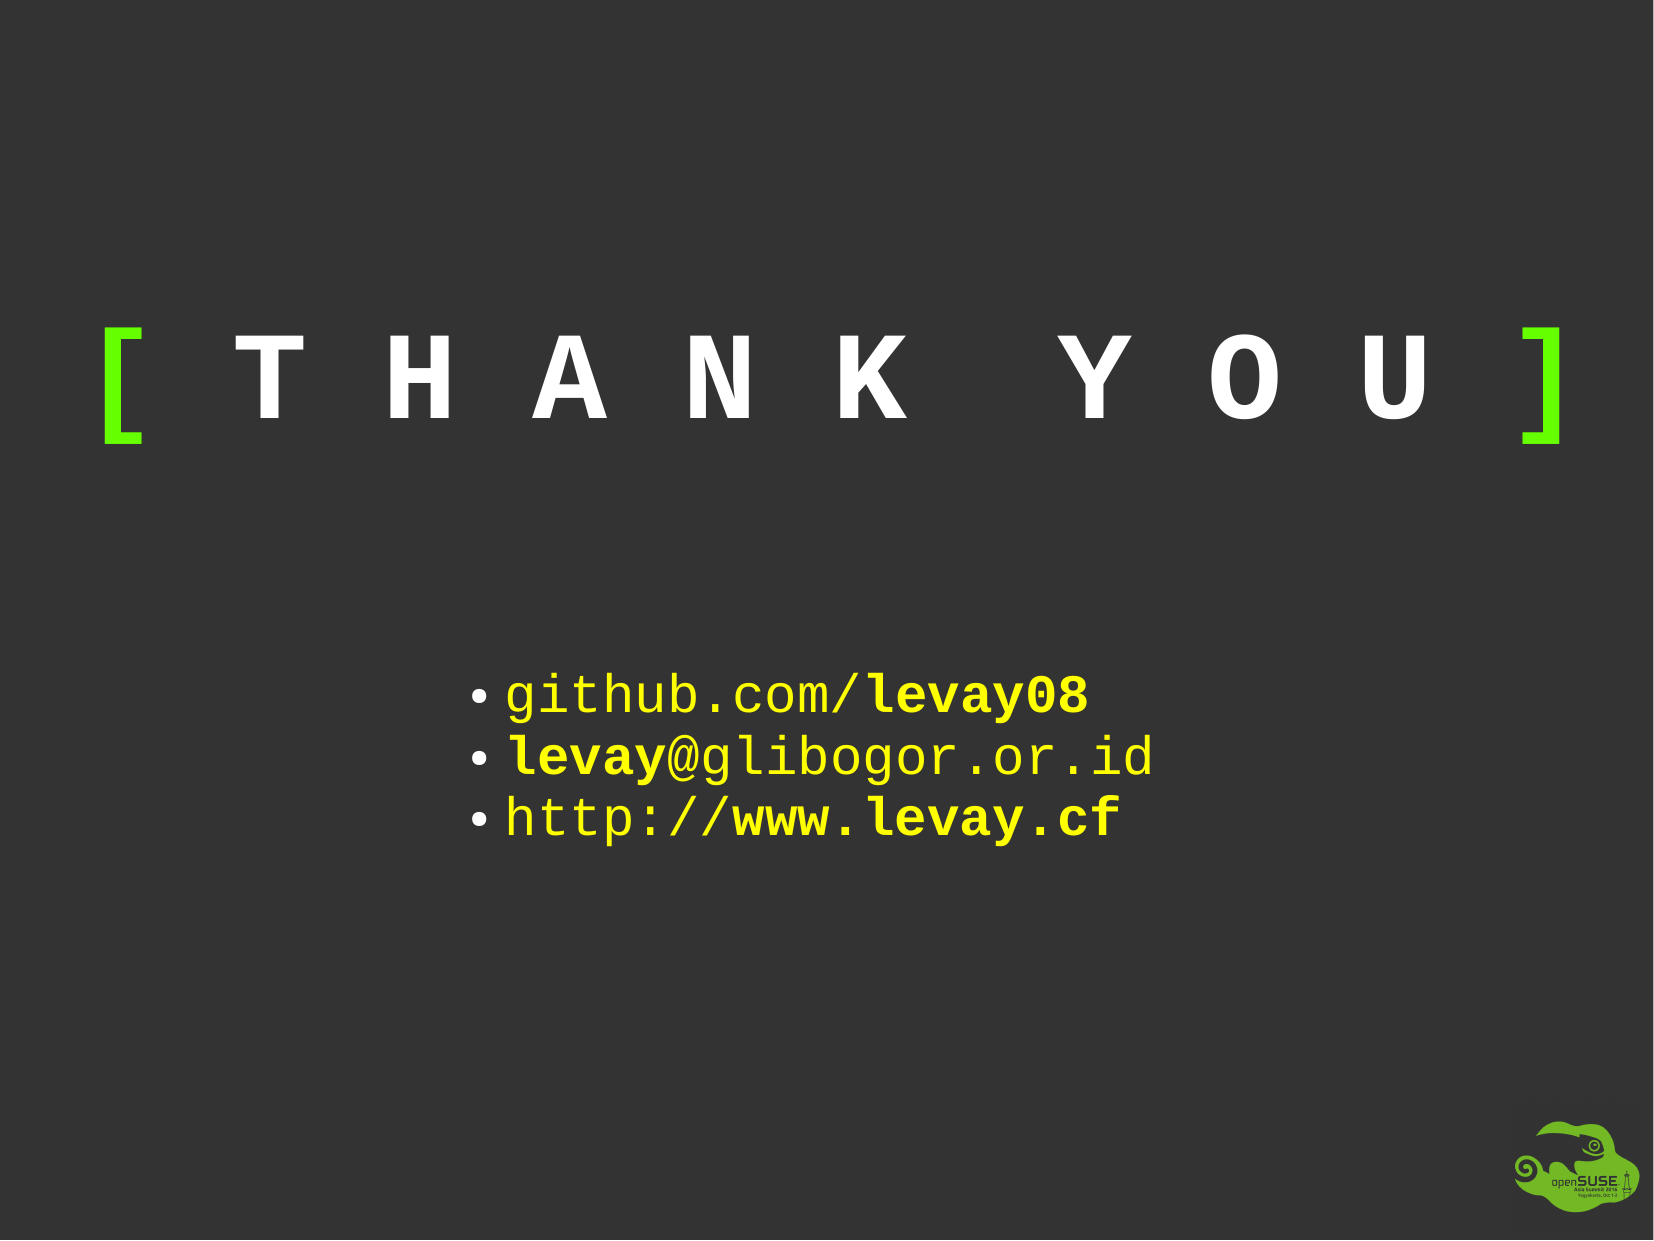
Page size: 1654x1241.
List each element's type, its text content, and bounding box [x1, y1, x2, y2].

text_box [ T H A N K Y O U ] [30, 306, 1635, 478]
text_box github.com/levay08 levay@glibogor.or.id http://www.levay.cf [454, 660, 1171, 860]
picture [1509, 1098, 1645, 1235]
